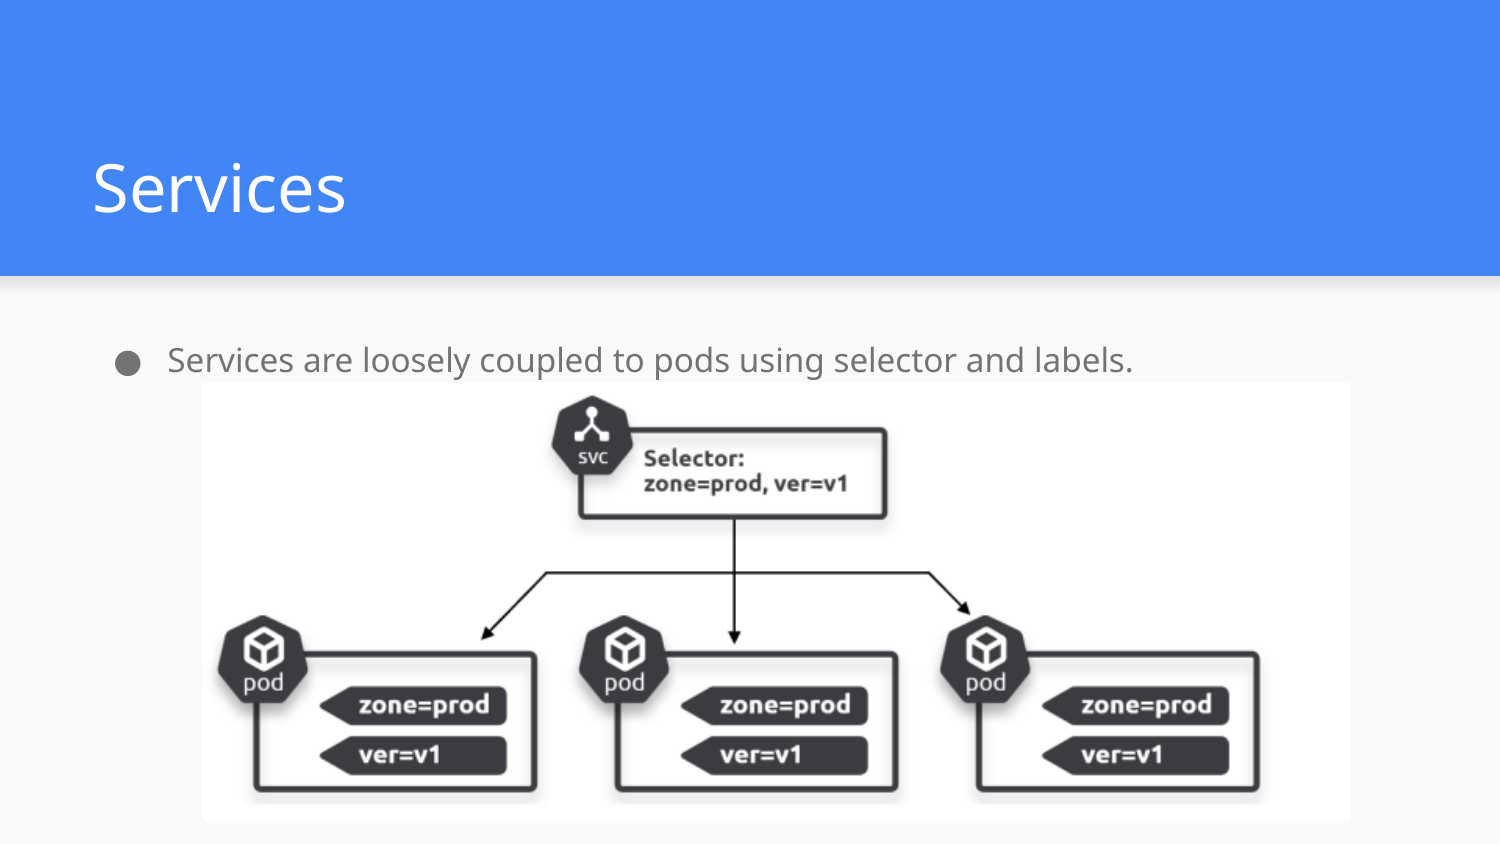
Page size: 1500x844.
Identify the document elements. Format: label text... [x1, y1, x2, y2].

picture [203, 382, 1350, 821]
list Services are loosely coupled to pods using selector and labels. [77, 314, 1427, 760]
title Services [77, 121, 1427, 248]
